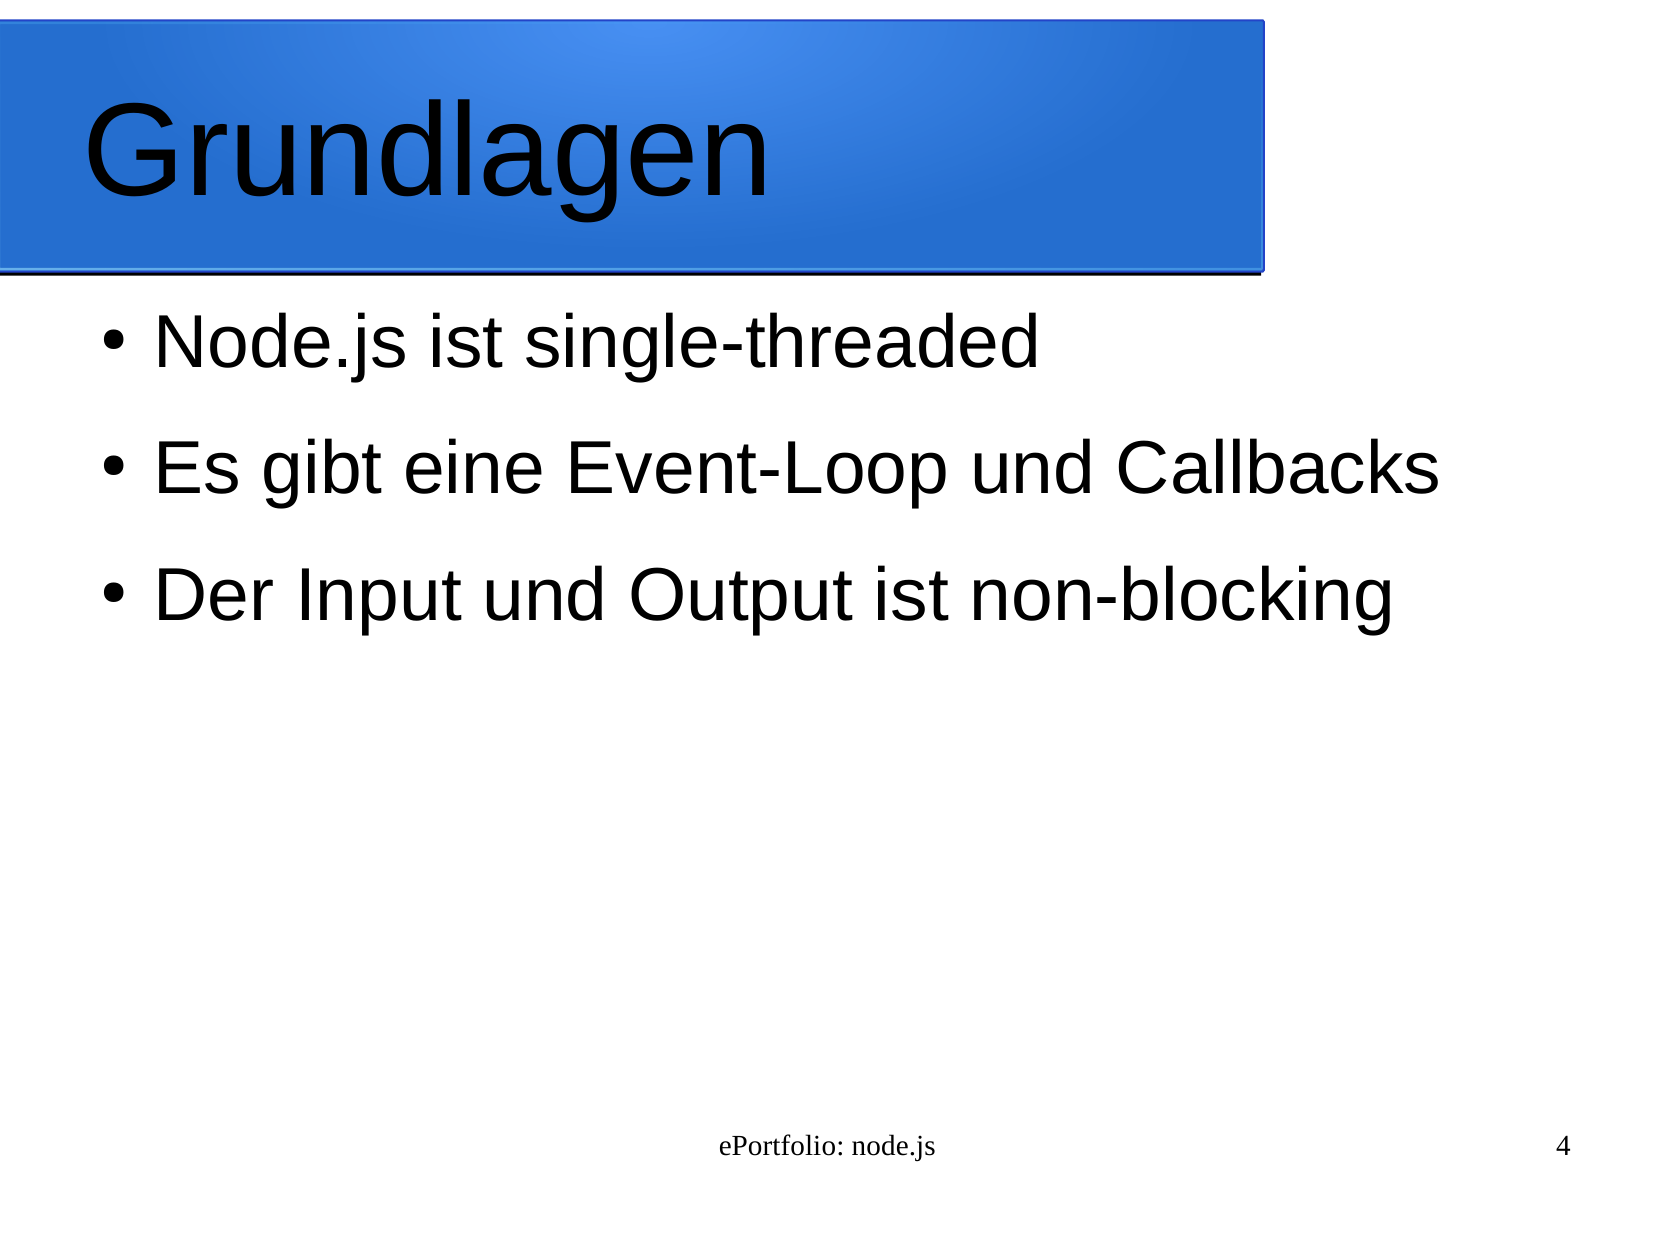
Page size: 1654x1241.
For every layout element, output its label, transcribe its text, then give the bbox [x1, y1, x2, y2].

title Grundlagen [82, 2, 1235, 298]
list Node.js ist single-threaded Es gibt eine Event-Loop und Callbacks Der Input und Output ist non-blocking [82, 299, 1571, 1019]
